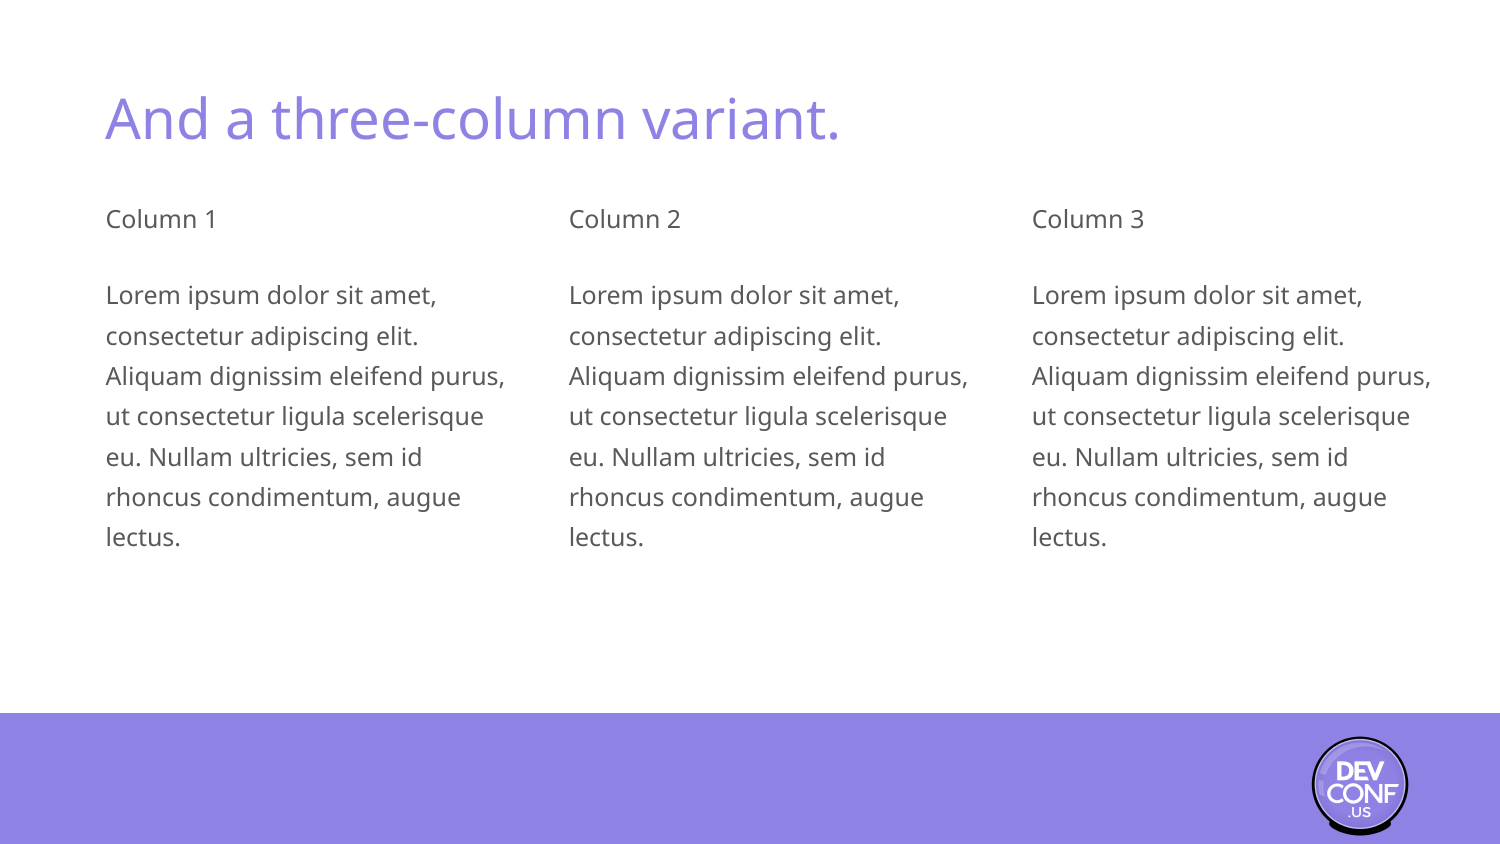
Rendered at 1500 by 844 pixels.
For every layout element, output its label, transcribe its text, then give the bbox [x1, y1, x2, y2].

list Lorem ipsum dolor sit amet, consectetur adipiscing elit. Aliquam dignissim eleifend purus, ut consectetur ligula scelerisque eu. Nullam ultricies, sem id rhoncus condimentum, augue lectus. [1031, 269, 1437, 703]
list Lorem ipsum dolor sit amet, consectetur adipiscing elit. Aliquam dignissim eleifend purus, ut consectetur ligula scelerisque eu. Nullam ultricies, sem id rhoncus condimentum, augue lectus. [105, 269, 510, 703]
subtitle Column 2 [568, 196, 974, 240]
subtitle Column 3 [1031, 196, 1437, 240]
subtitle Column 1 [105, 196, 510, 240]
picture [1305, 731, 1415, 840]
list Lorem ipsum dolor sit amet, consectetur adipiscing elit. Aliquam dignissim eleifend purus, ut consectetur ligula scelerisque eu. Nullam ultricies, sem id rhoncus condimentum, augue lectus. [568, 269, 974, 703]
title And a three-column variant. [105, 70, 1437, 164]
